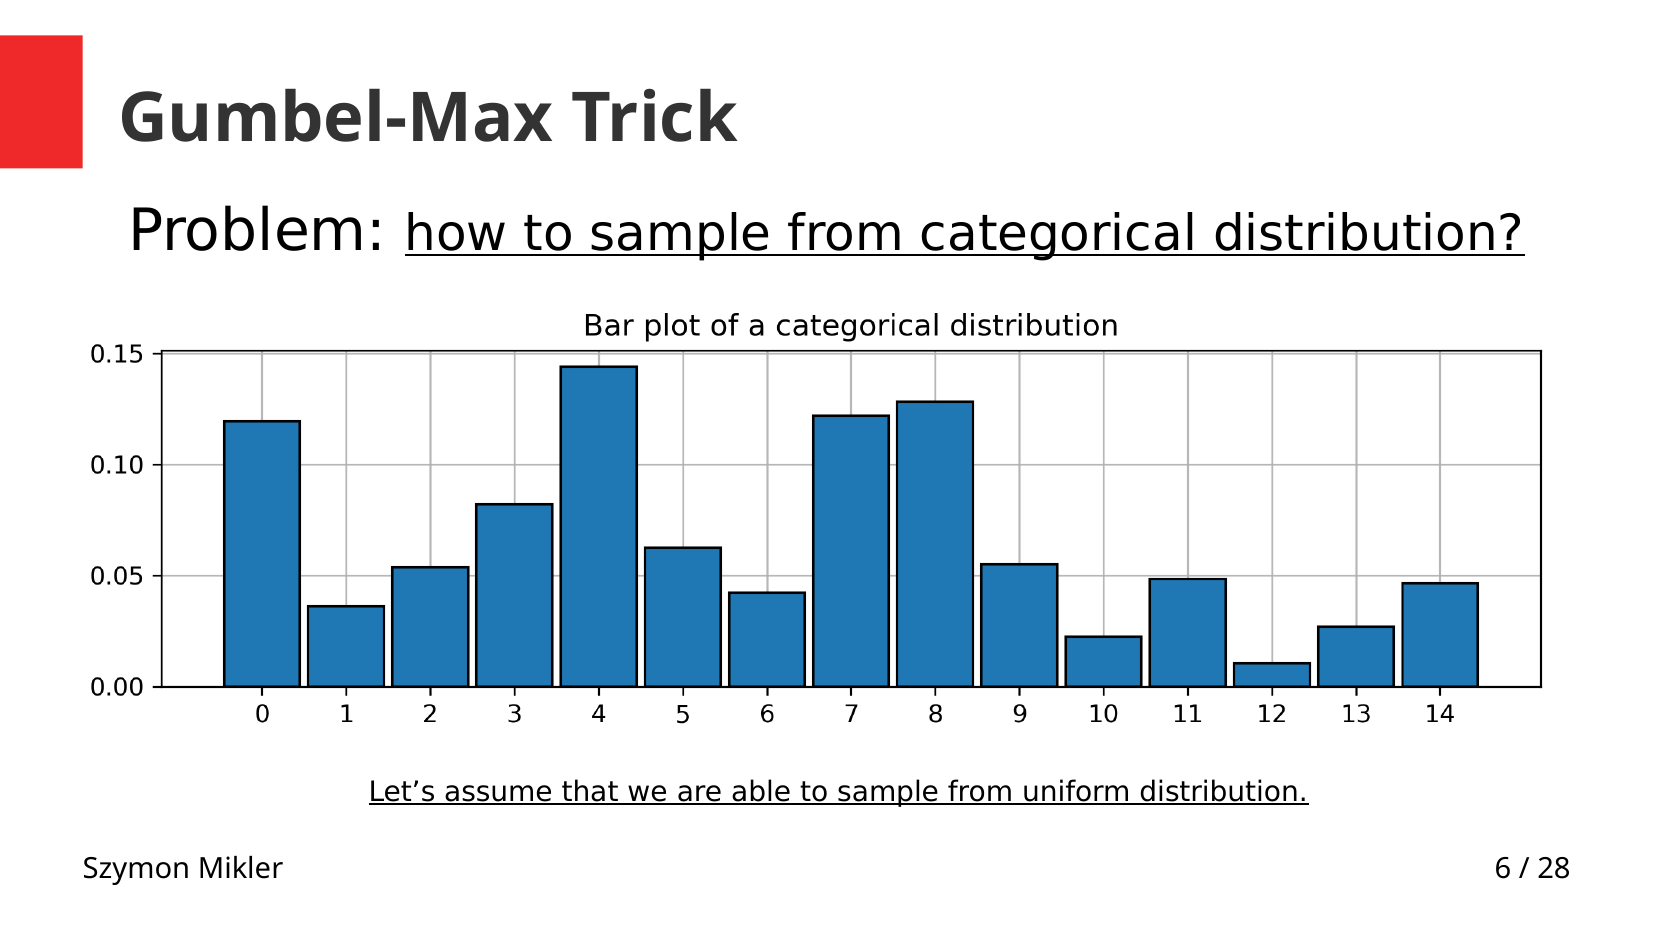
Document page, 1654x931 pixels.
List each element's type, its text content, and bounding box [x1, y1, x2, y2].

text_box Let’s assume that we are able to sample from uniform distribution. [177, 767, 1501, 848]
title Gumbel-Max Trick [118, 37, 1571, 193]
picture [71, 295, 1560, 745]
subtitle Problem: how to sample from categorical distribution? [118, 168, 1536, 293]
